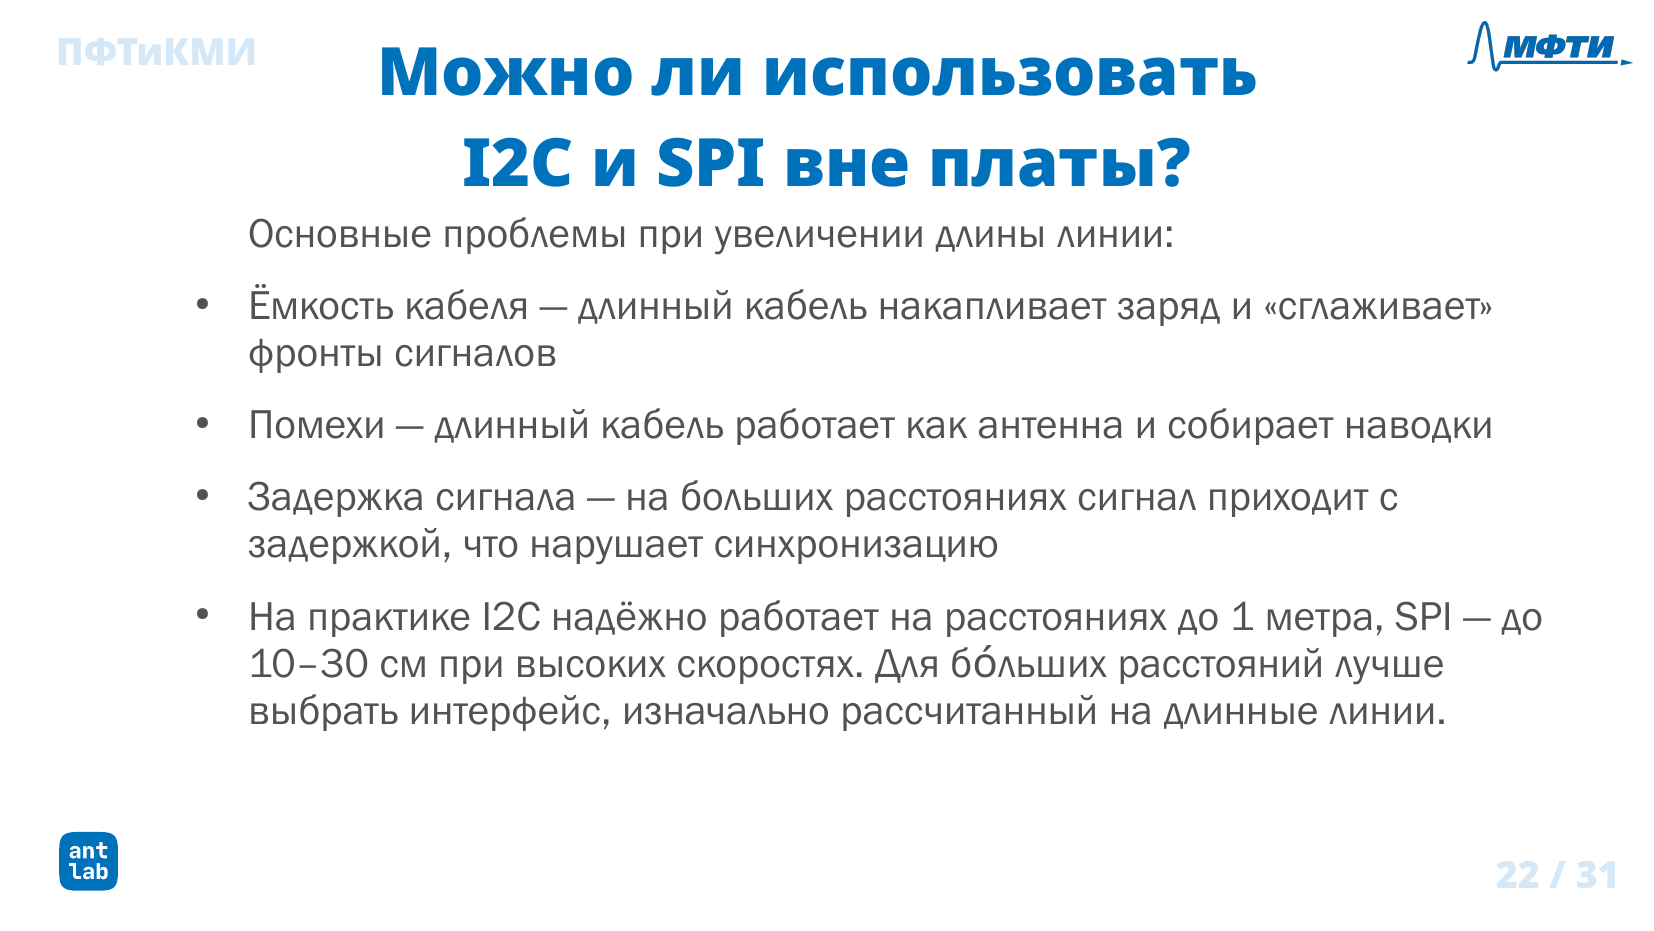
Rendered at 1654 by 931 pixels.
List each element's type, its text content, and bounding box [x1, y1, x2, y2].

list Основные проблемы при увеличении длины линии: Ёмкость кабеля — длинный кабель накапливает заряд и «сглаживает» фронты сигналов Помехи — длинный кабель работает как антенна и собирает наводки Задержка сигнала — на больших расстояниях сигнал приходит с задержкой, что нарушает синхронизацию На практике I2C надёжно работает на расстояниях до 1 метра, SPI — до 10–30 см при высоких скоростях. Для бо́льших расстояний лучше выбрать интерфейс, изначально рассчитанный на длинные линии. [177, 208, 1571, 760]
picture [1446, 0, 1654, 93]
title Можно ли использовать I2C и SPI вне платы? [82, 20, 1571, 209]
